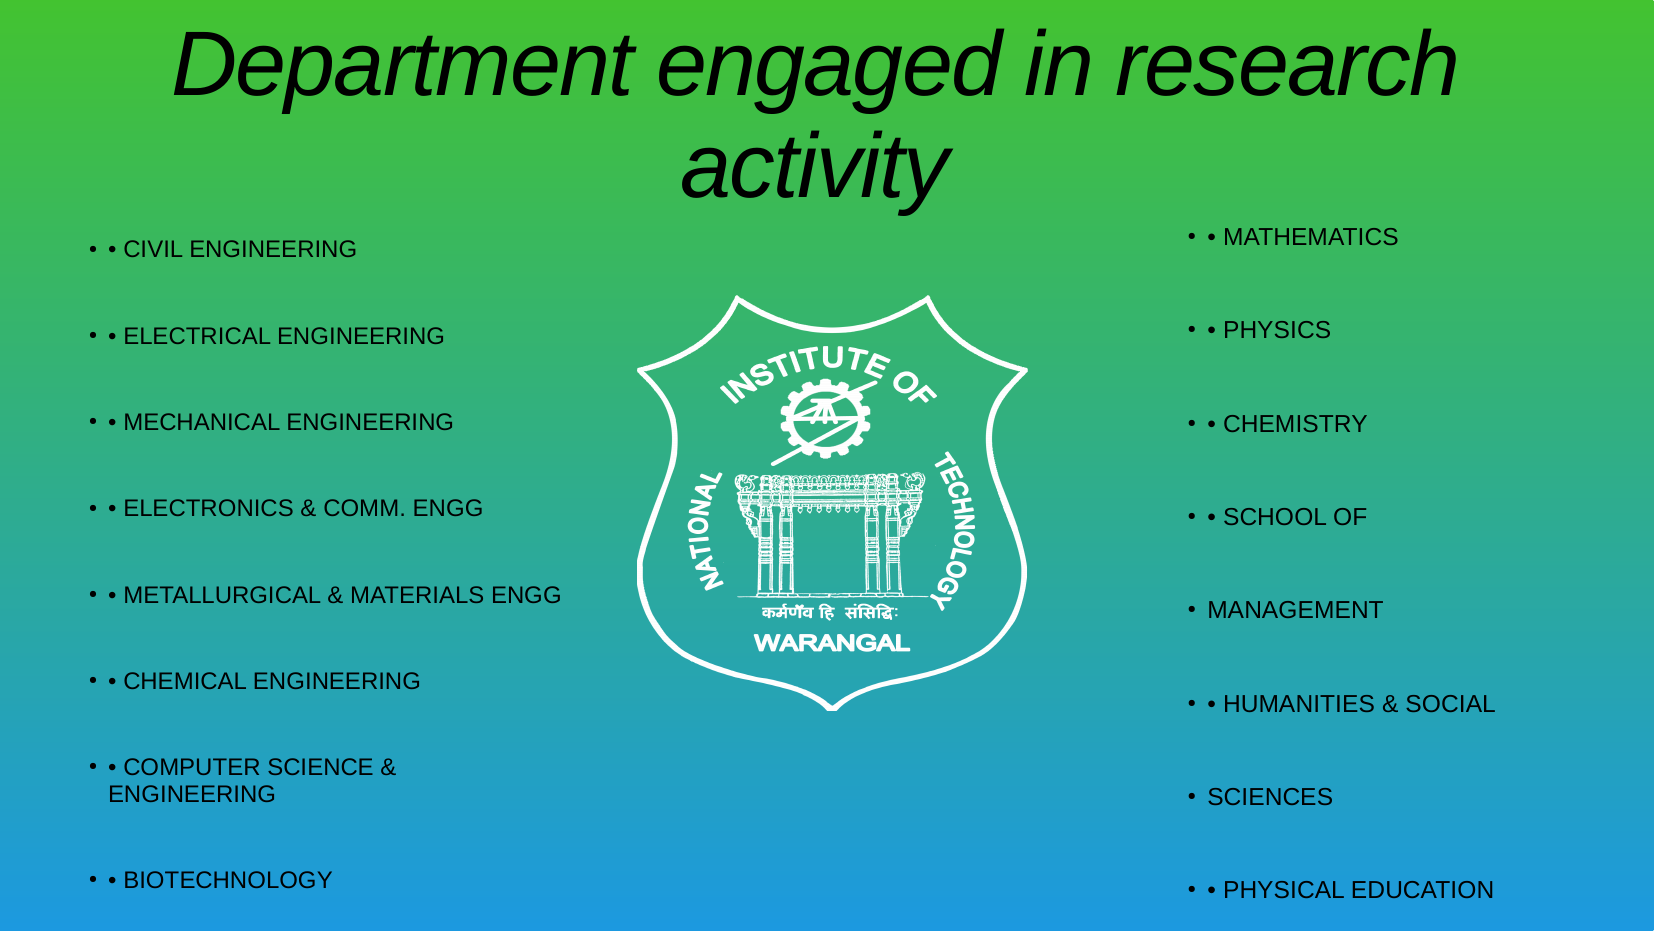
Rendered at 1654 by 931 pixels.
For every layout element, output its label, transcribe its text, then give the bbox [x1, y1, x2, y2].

list • MATHEMATICS • PHYSICS • CHEMISTRY • SCHOOL OF MANAGEMENT • HUMANITIES & SOCIAL SCIENCES • PHYSICAL EDUCATION [1181, 129, 1642, 910]
title Department engaged in research activity [70, 28, 1560, 201]
picture [637, 295, 1028, 711]
list • CIVIL ENGINEERING • ELECTRICAL ENGINEERING • MECHANICAL ENGINEERING • ELECTRONICS & COMM. ENGG • METALLURGICAL & MATERIALS ENGG • CHEMICAL ENGINEERING • COMPUTER SCIENCE & ENGINEERING • BIOTECHNOLOGY [82, 236, 591, 898]
